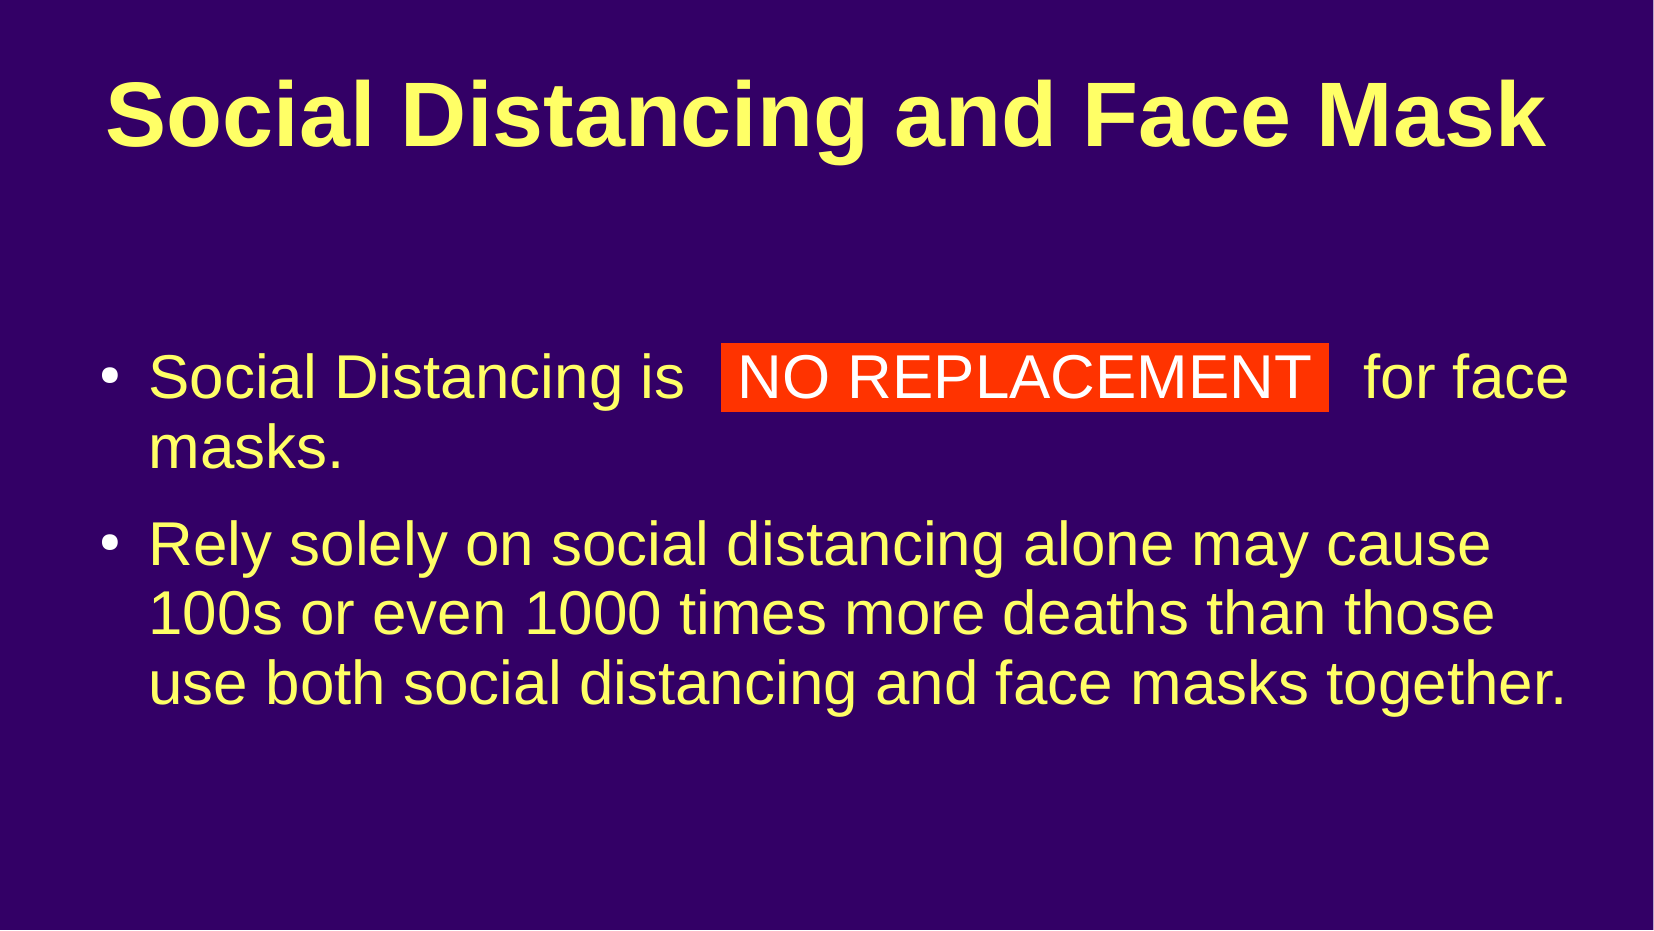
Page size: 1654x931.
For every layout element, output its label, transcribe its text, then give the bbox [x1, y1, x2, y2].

title Social Distancing and Face Mask [82, 37, 1571, 193]
list Social Distancing is NO REPLACEMENT for face masks. Rely solely on social distancing alone may cause 100s or even 1000 times more deaths than those use both social distancing and face masks together. [82, 342, 1571, 758]
